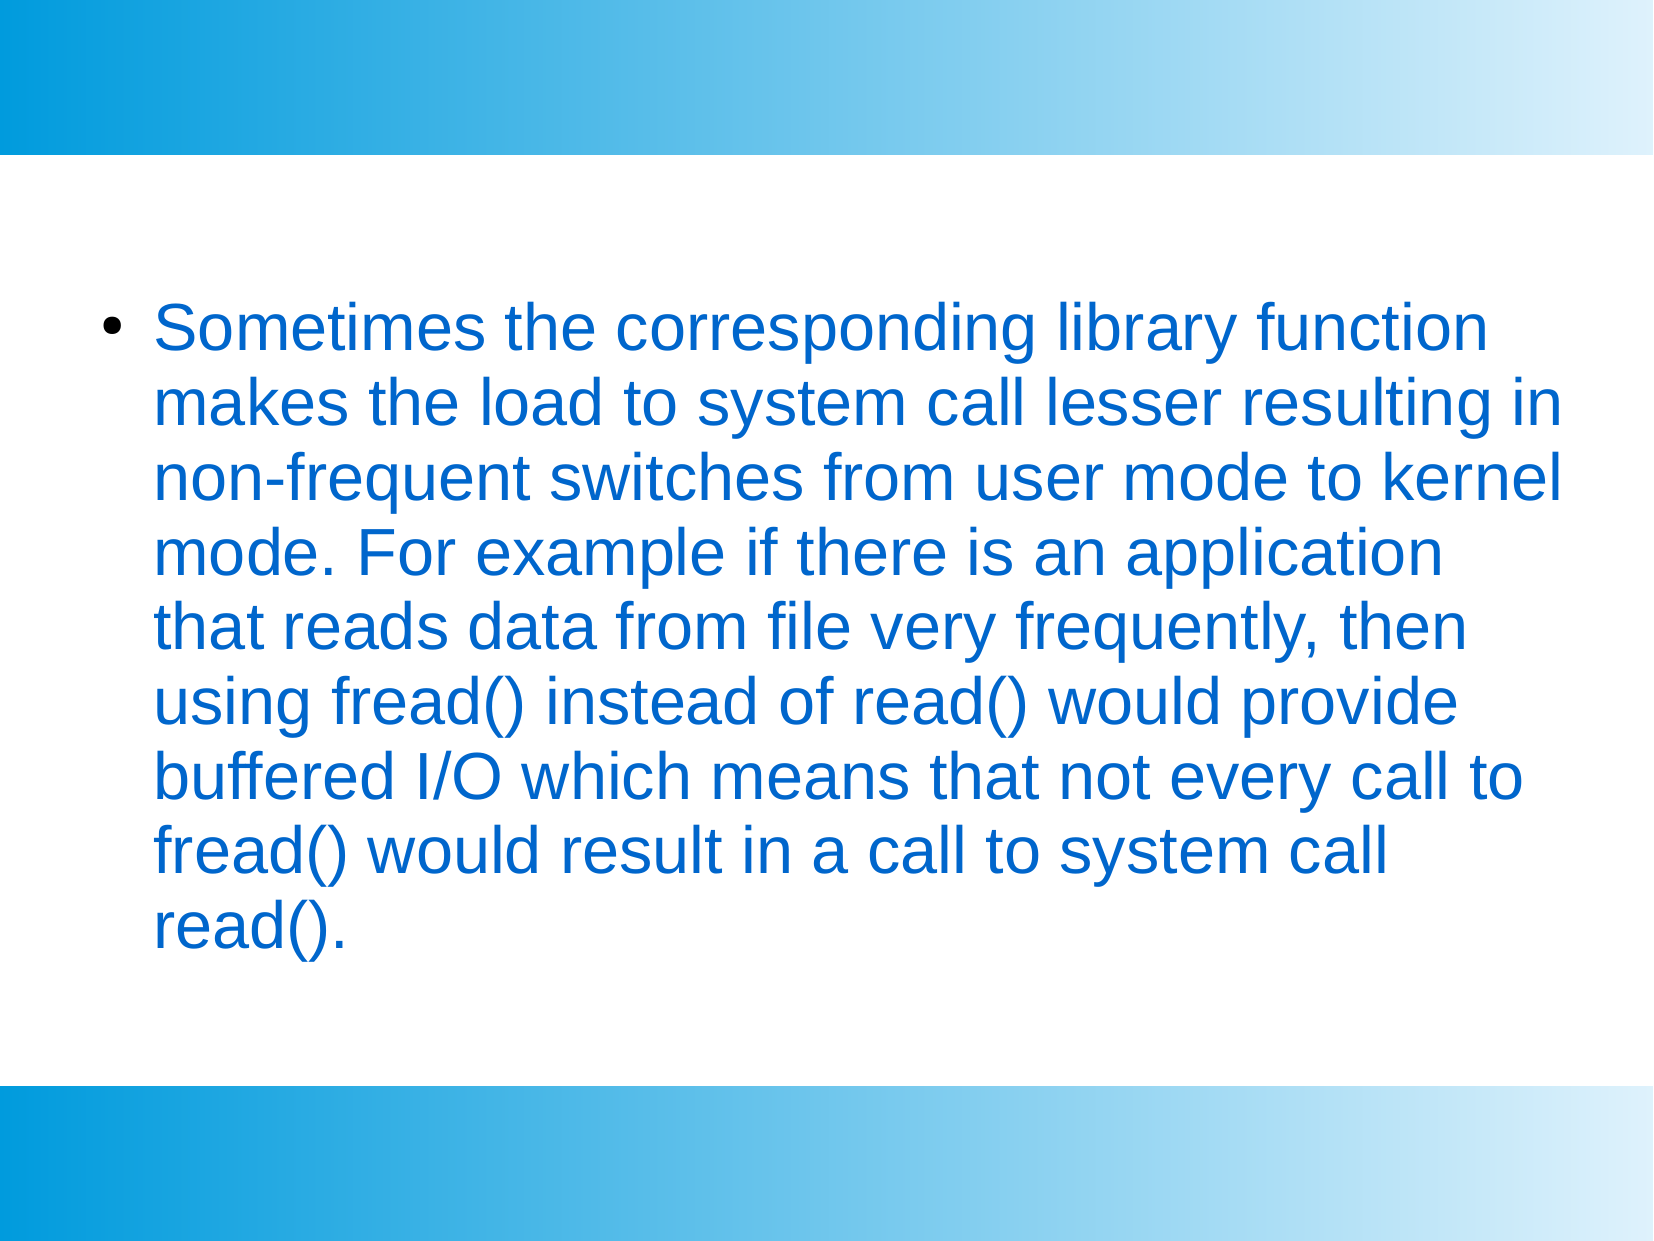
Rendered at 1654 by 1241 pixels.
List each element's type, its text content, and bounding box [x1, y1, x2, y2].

list Sometimes the corresponding library function makes the load to system call lesser resulting in non-frequent switches from user mode to kernel mode. For example if there is an application that reads data from file very frequently, then using fread() instead of read() would provide buffered I/O which means that not every call to fread() would result in a call to system call read(). [82, 290, 1571, 1010]
